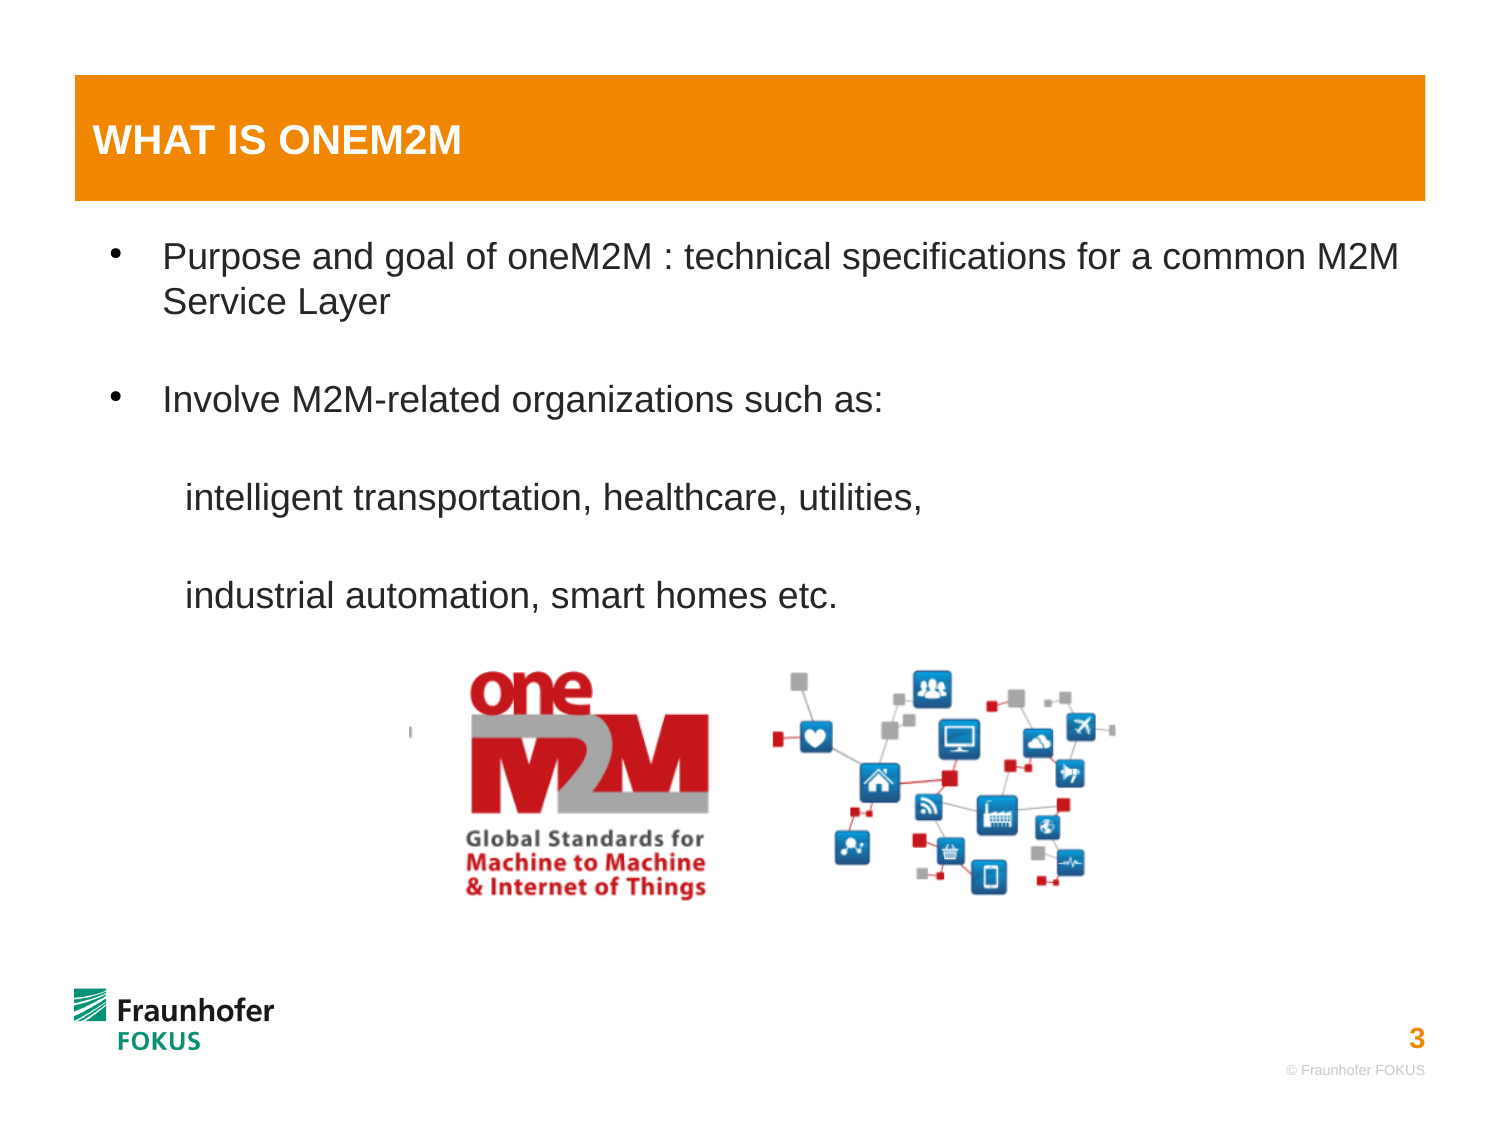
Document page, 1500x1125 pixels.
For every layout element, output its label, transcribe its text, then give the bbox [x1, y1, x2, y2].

picture [409, 646, 1217, 922]
footer © Fraunhofer FOKUS [73, 1050, 1426, 1090]
title WHAT IS ONEM2M [75, 75, 1426, 201]
list Purpose and goal of oneM2M : technical specifications for a common M2M Service Layer Involve M2M-related organizations such as: intelligent transportation, healthcare, utilities, industrial automation, smart homes etc. [74, 231, 1426, 956]
